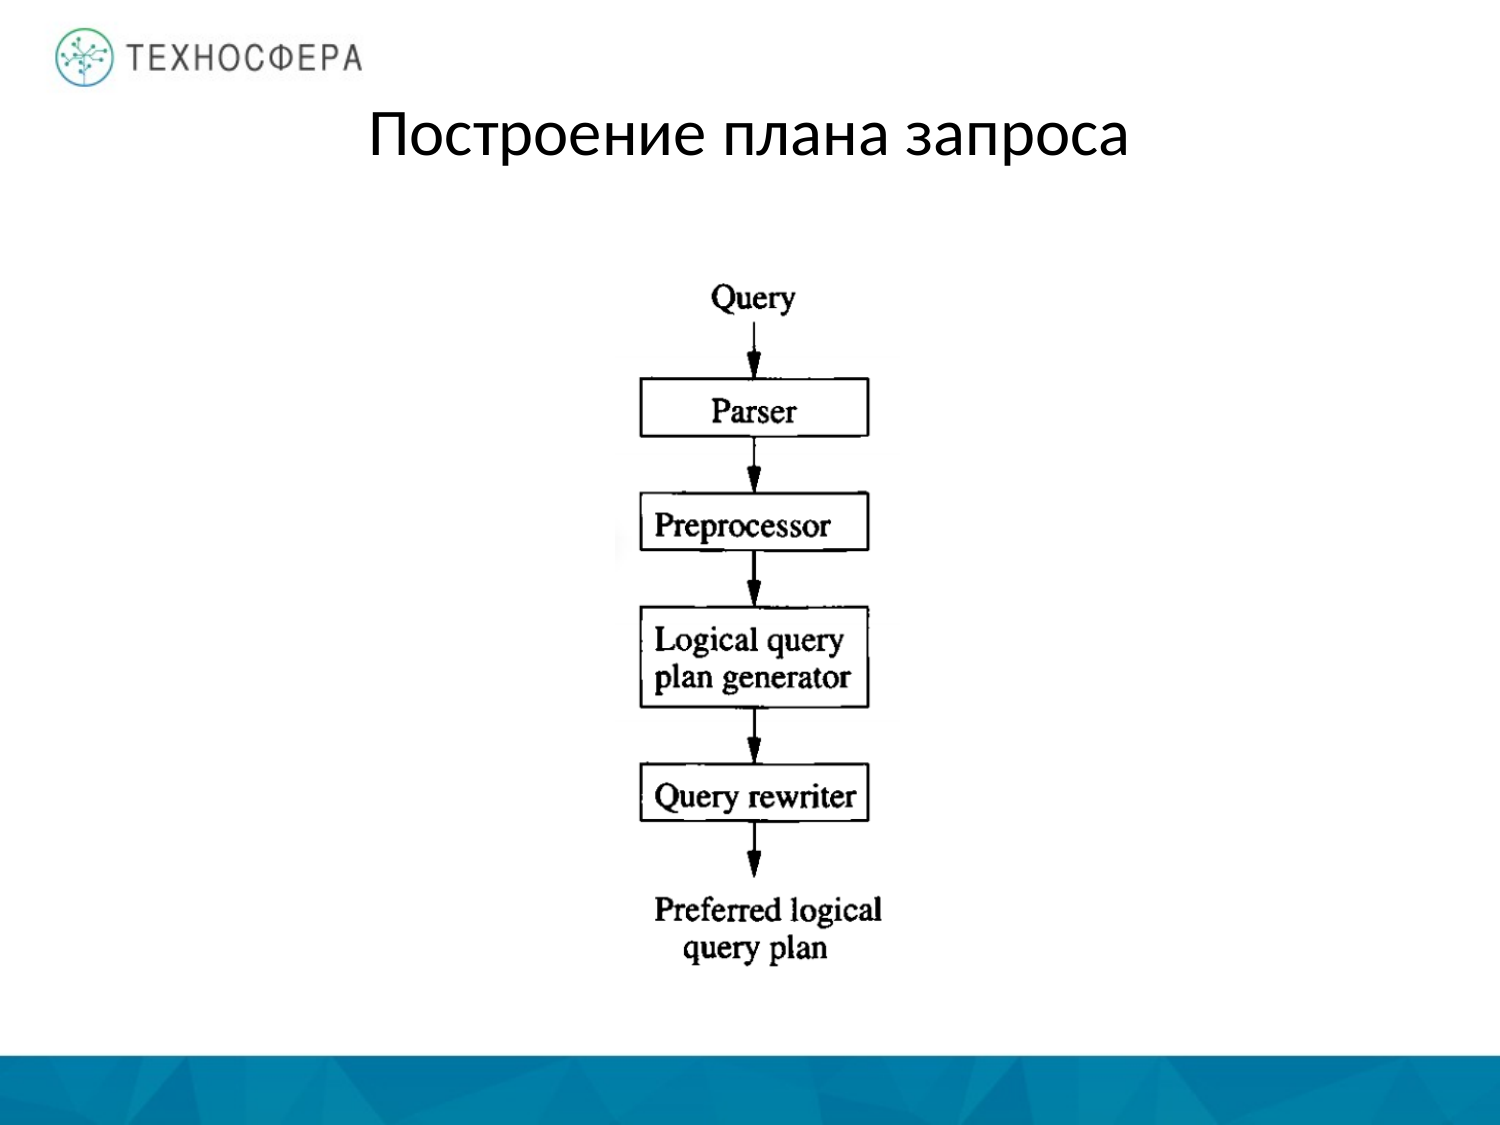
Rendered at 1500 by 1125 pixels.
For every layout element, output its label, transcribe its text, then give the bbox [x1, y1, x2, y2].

title Построение плана запроса [75, 45, 1425, 233]
picture [0, 0, 1500, 1057]
